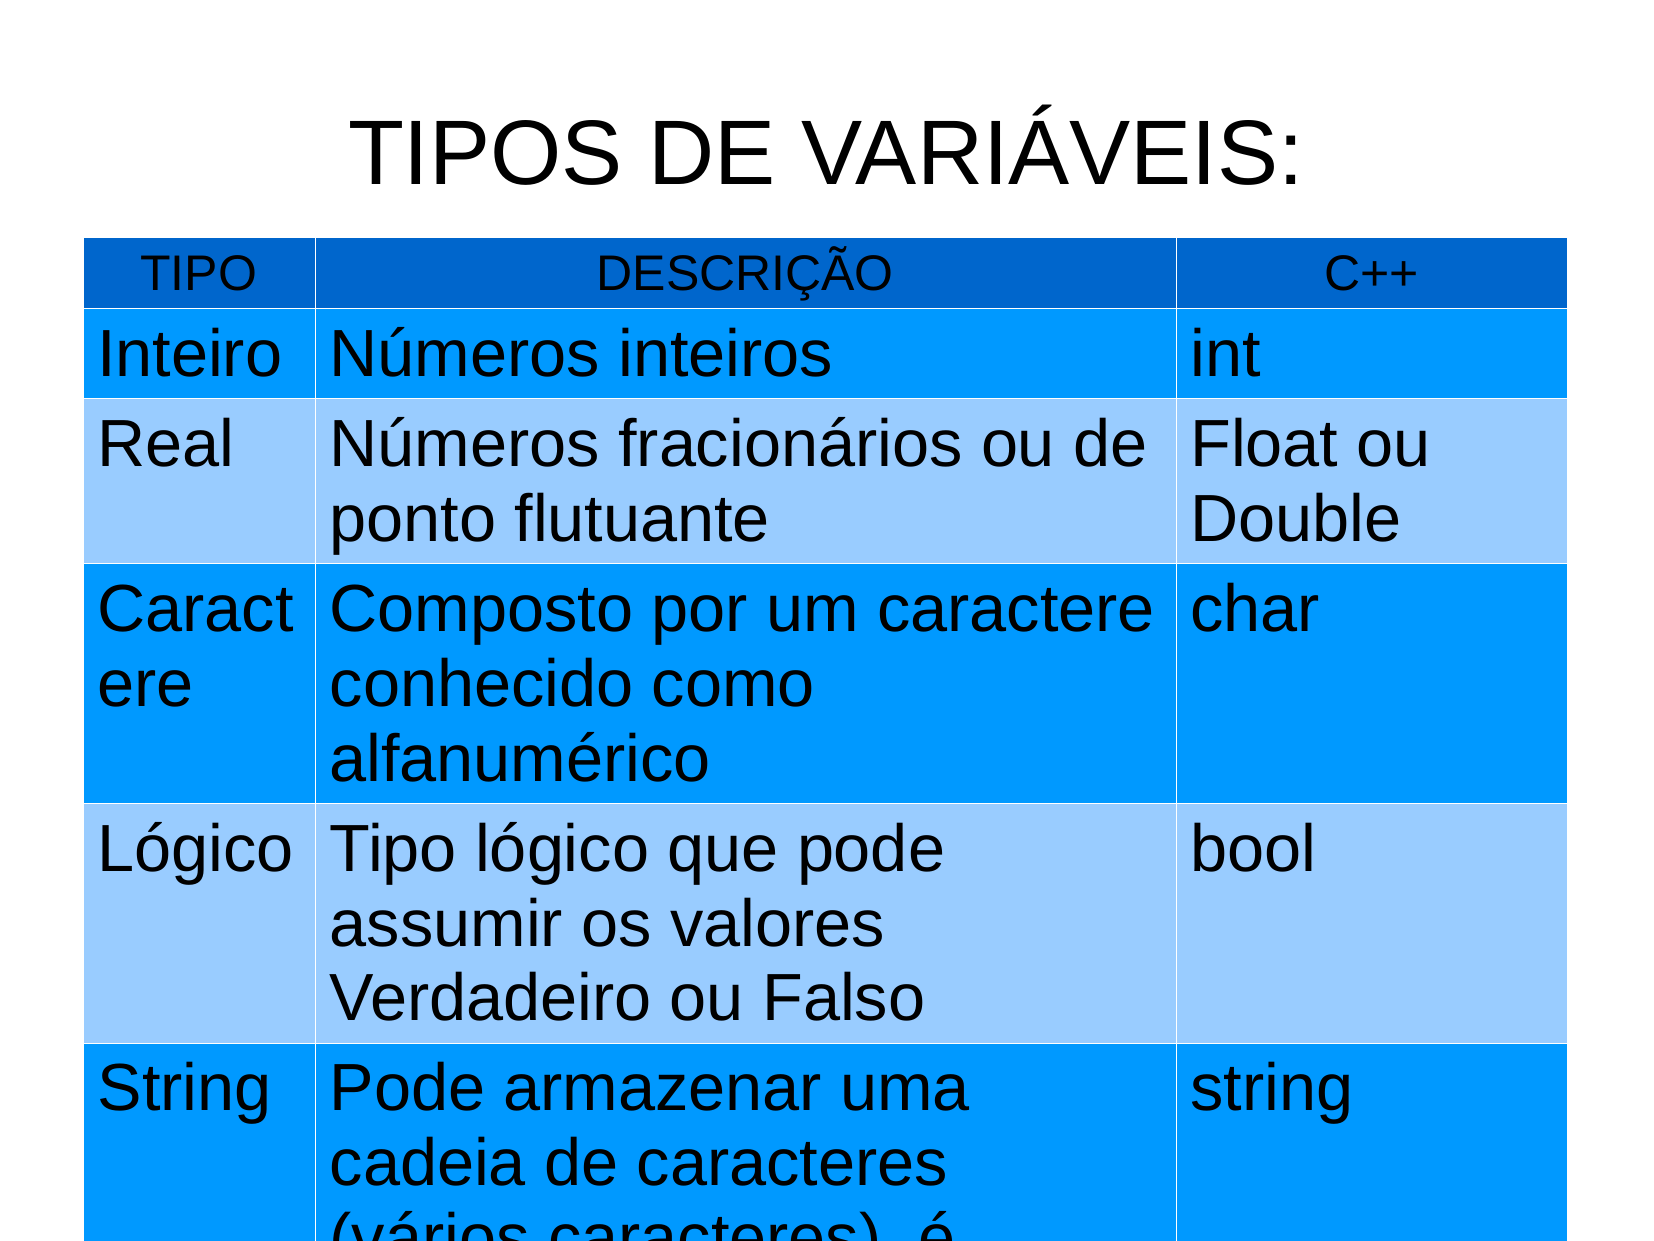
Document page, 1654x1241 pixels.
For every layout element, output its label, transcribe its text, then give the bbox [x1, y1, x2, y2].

table_cell Tipo lógico que pode assumir os valores Verdadeiro ou Falso [316, 804, 1176, 1043]
table_header TIPO [84, 238, 315, 308]
table_cell Lógico [84, 804, 315, 1043]
table_cell Inteiro [84, 309, 315, 398]
title TIPOS DE VARIÁVEIS: [82, 49, 1571, 257]
table_cell Real [84, 399, 315, 563]
table_cell String [84, 1044, 315, 1241]
table_cell int [1177, 309, 1567, 398]
table_cell Números inteiros [316, 309, 1176, 398]
table_cell bool [1177, 804, 1567, 1043]
table_cell Pode armazenar uma cadeia de caracteres (vários caracteres), é necessário dar um #include <string> [316, 1044, 1176, 1241]
table_header C++ [1177, 238, 1567, 308]
table_cell Float ou Double [1177, 399, 1567, 563]
table_cell char [1177, 564, 1567, 803]
table_cell string [1177, 1044, 1567, 1241]
table_cell Caractere [84, 564, 315, 803]
table_cell Composto por um caractere conhecido como alfanumérico [316, 564, 1176, 803]
table_cell Números fracionários ou de ponto flutuante [316, 399, 1176, 563]
table_header DESCRIÇÃO [316, 238, 1176, 308]
